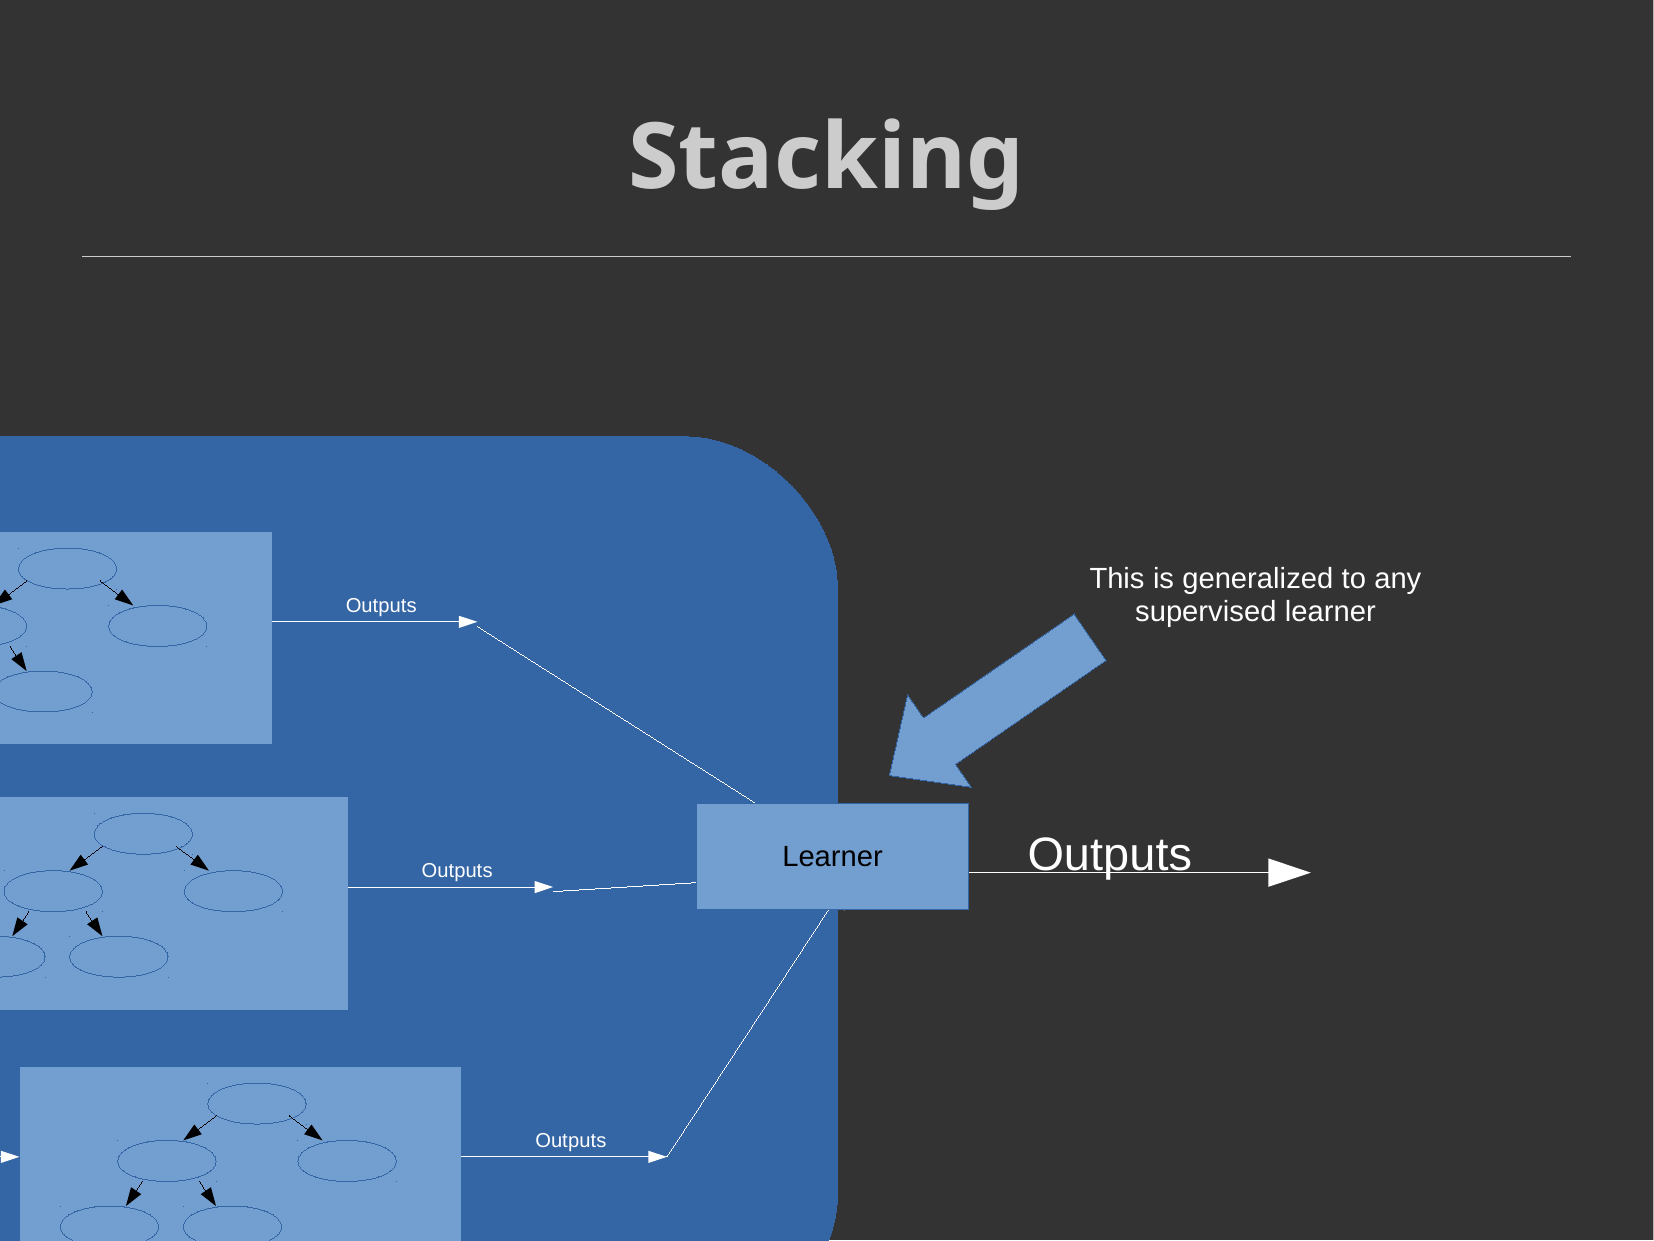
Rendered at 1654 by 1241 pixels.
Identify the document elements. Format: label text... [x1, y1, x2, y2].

text_box Outputs [1027, 827, 1193, 881]
text_box Outputs [345, 594, 418, 618]
text_box Outputs [421, 859, 494, 883]
text_box [889, 614, 1107, 788]
text_box [0, 532, 272, 744]
title Stacking [82, 49, 1571, 257]
text_box This is generalized to any supervised learner [1074, 555, 1437, 636]
text_box [1268, 858, 1311, 887]
text_box Outputs [535, 1129, 607, 1153]
text_box [0, 436, 838, 1241]
text_box [0, 797, 348, 1010]
text_box Learner [696, 803, 969, 910]
